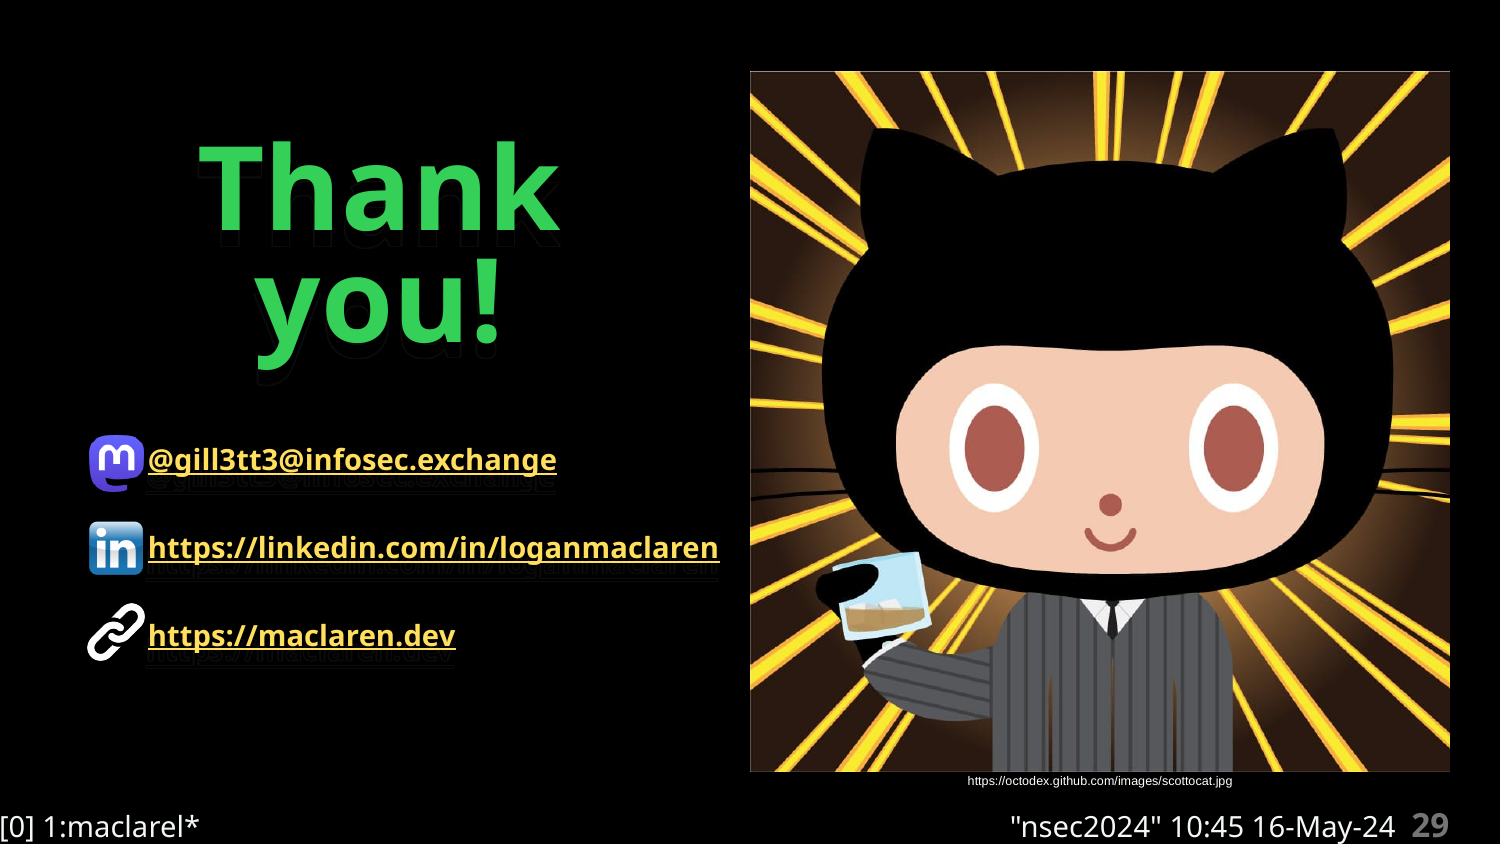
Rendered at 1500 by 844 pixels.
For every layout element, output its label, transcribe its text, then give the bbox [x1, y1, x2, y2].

text_box https://octodex.github.com/images/scottocat.jpg [943, 758, 1257, 788]
list Thank you! [62, 71, 696, 463]
picture [87, 603, 145, 661]
text_box [0] 1:maclarel* "nsec2024" 10:45 16-May-24 29 [0, 788, 1500, 844]
list @gill3tt3@infosec.exchange https://linkedin.com/in/loganmaclaren https://maclaren.dev [87, 367, 721, 759]
picture [87, 519, 145, 577]
picture [87, 435, 145, 492]
picture [750, 71, 1450, 772]
